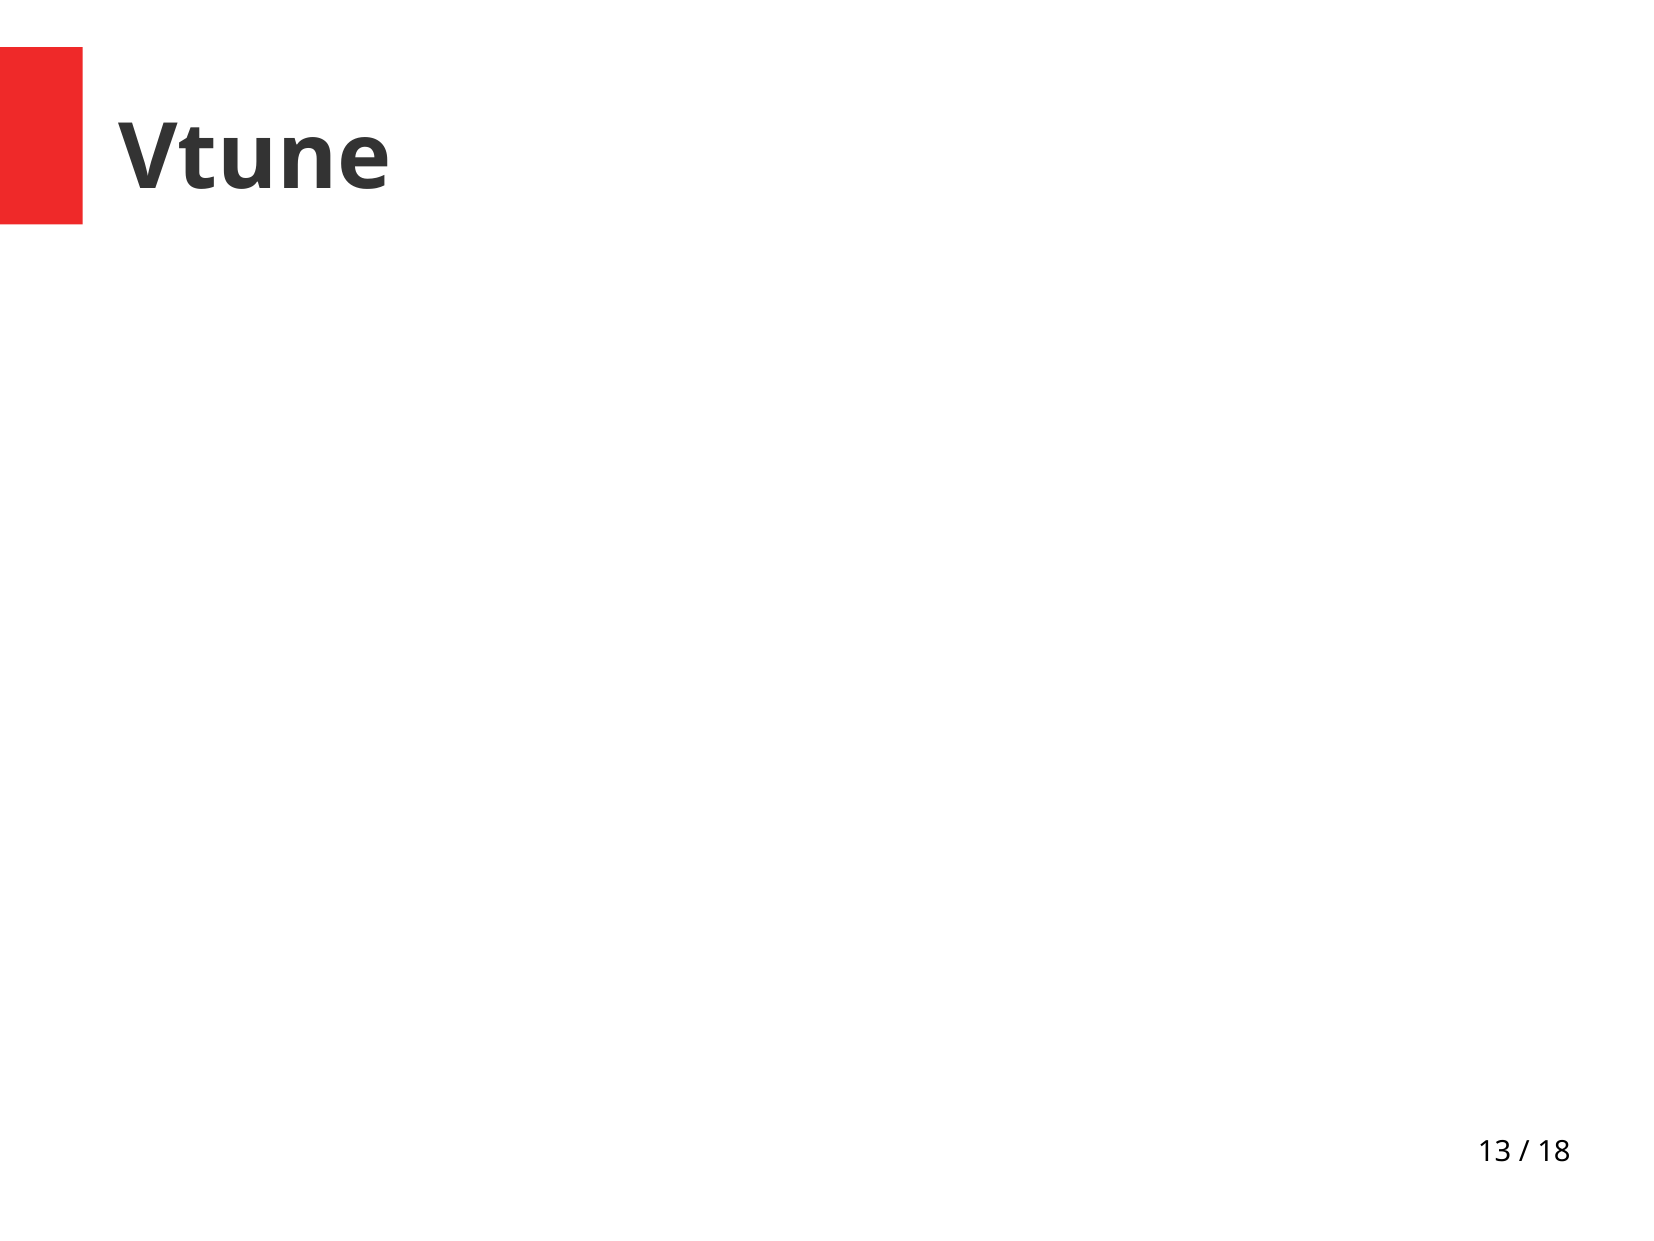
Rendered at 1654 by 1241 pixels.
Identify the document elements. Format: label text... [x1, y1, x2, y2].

title Vtune [118, 49, 1571, 257]
